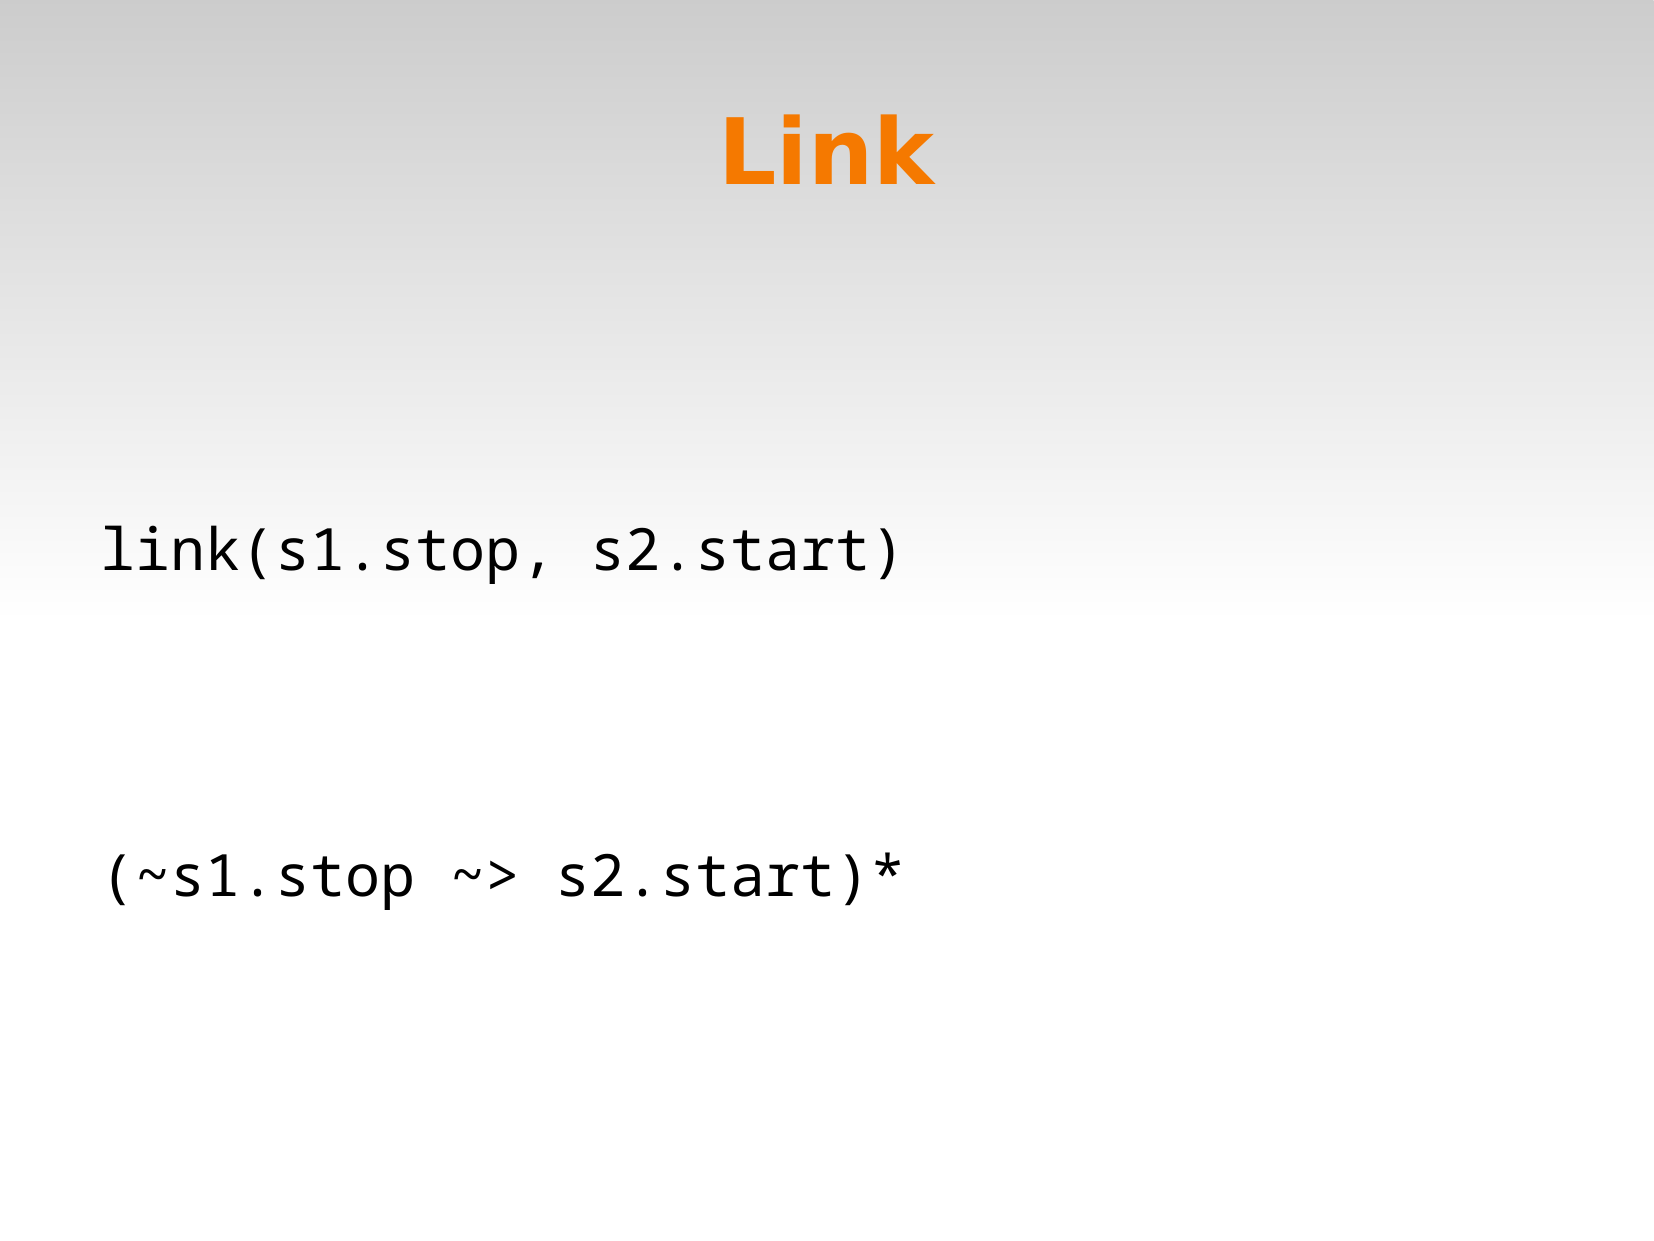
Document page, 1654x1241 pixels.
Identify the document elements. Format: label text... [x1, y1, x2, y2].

list link(s1.stop, s2.start) (~s1.stop ~> s2.start)* [82, 290, 1571, 1094]
title Link [82, 56, 1571, 250]
